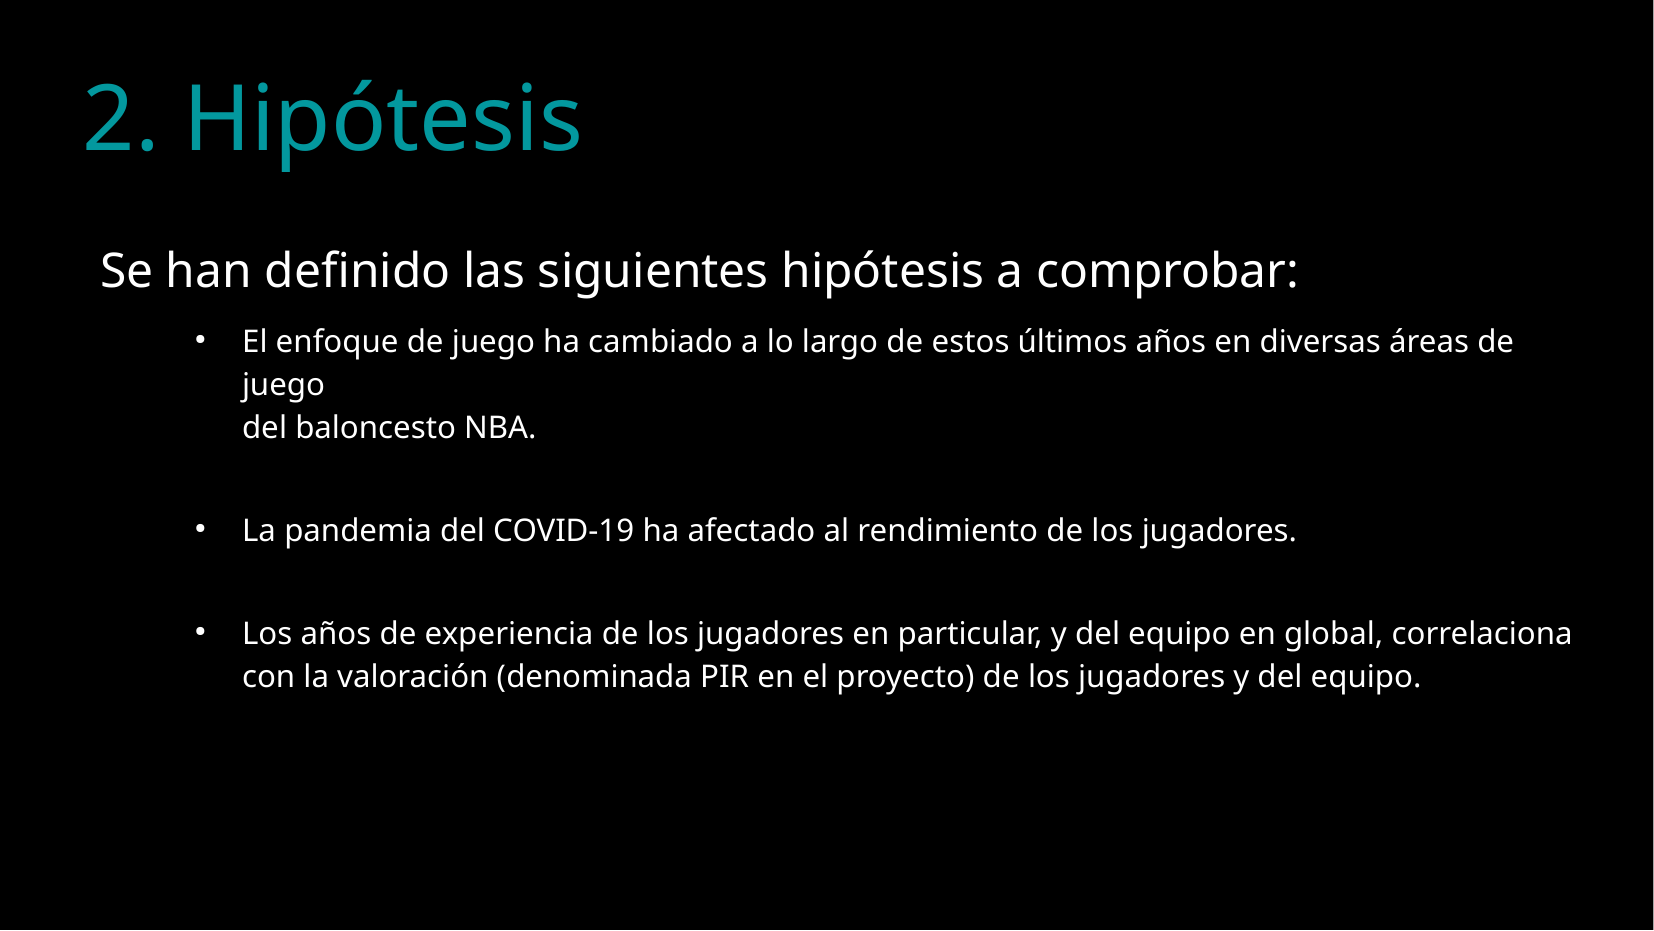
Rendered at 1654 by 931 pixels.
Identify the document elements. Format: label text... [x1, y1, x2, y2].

title 2. Hipótesis [82, 28, 1571, 201]
list Se han definido las siguientes hipótesis a comprobar: El enfoque de juego ha cambiado a lo largo de estos últimos años en diversas áreas de juego del baloncesto NBA. La pandemia del COVID-19 ha afectado al rendimiento de los jugadores. Los años de experiencia de los jugadores en particular, y del equipo en global, correlaciona con la valoración (denominada PIR en el proyecto) de los jugadores y del equipo. [29, 236, 1595, 698]
